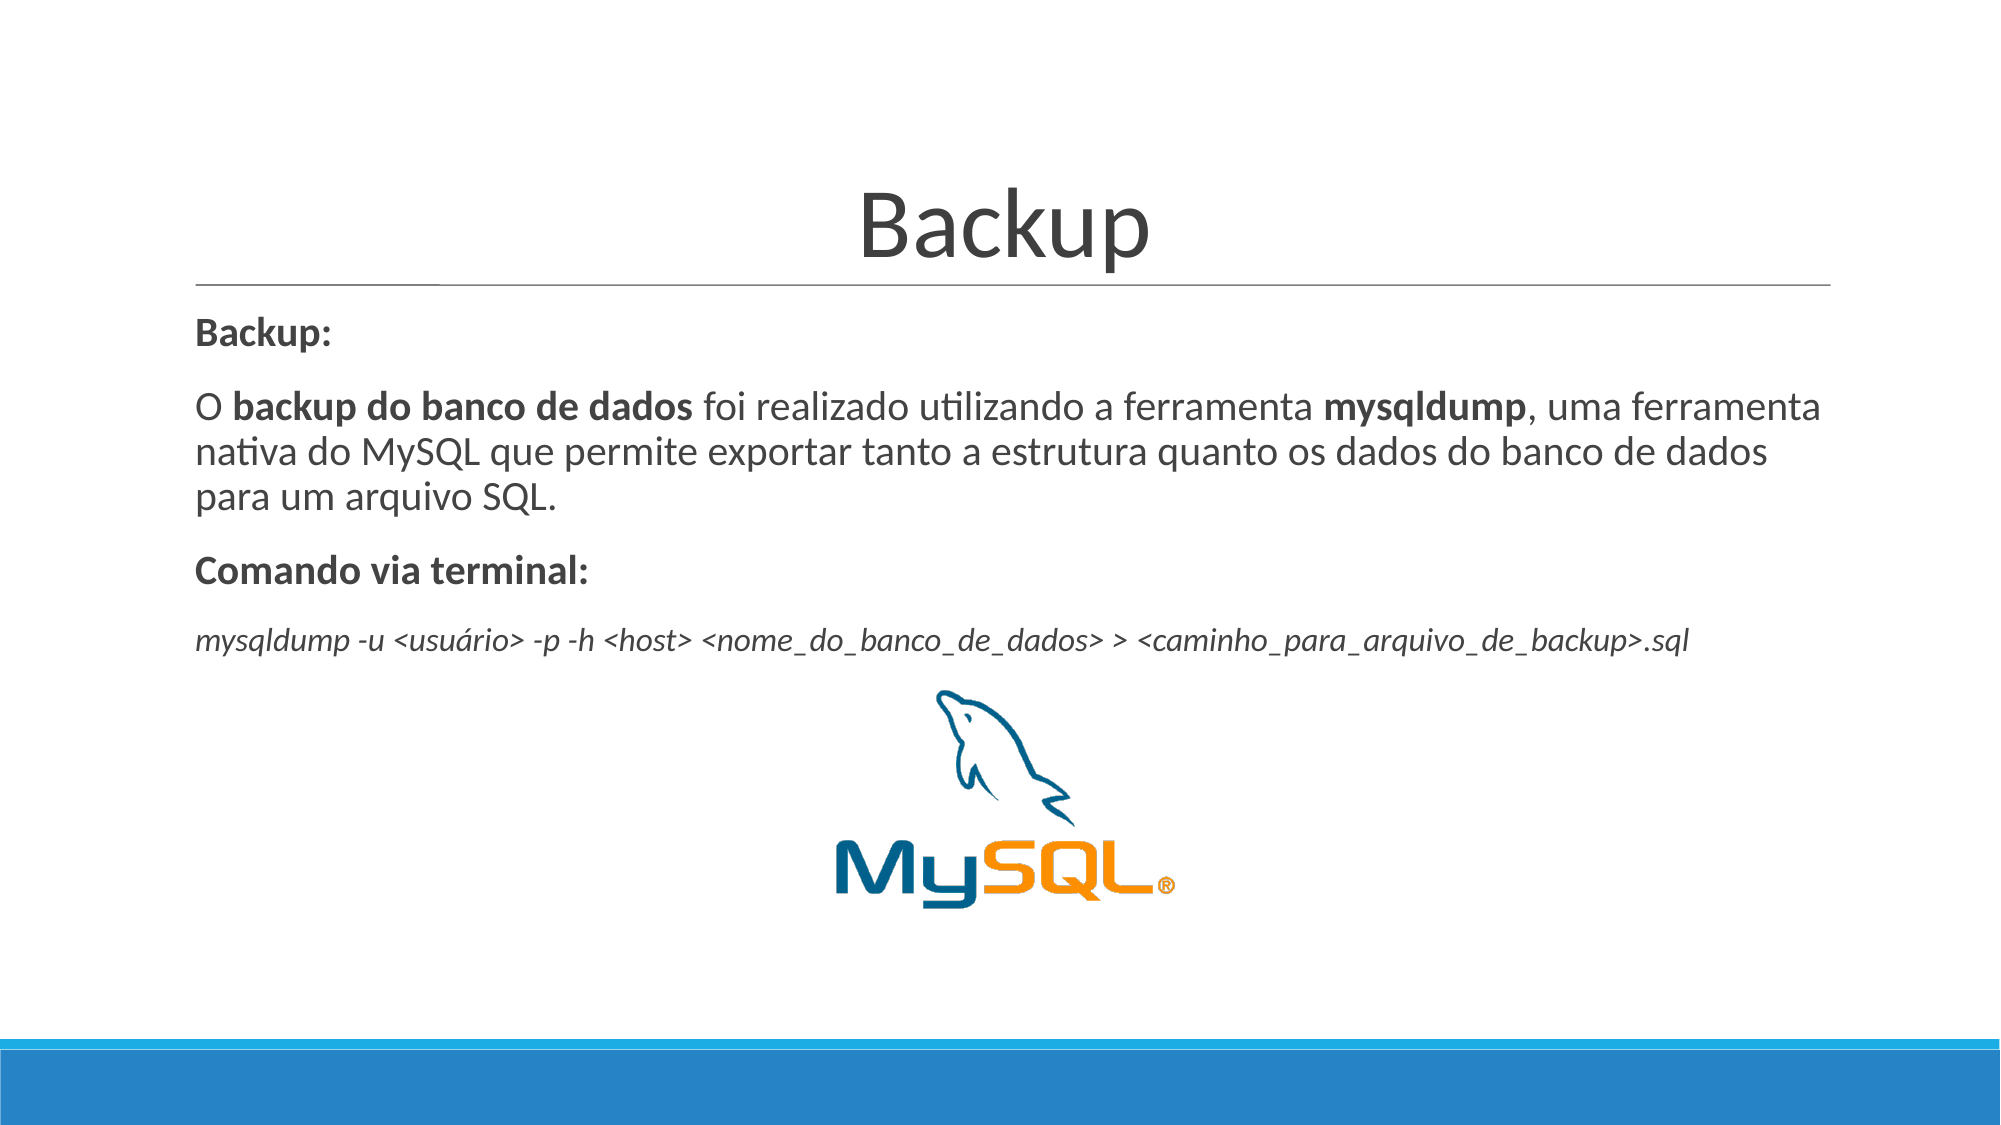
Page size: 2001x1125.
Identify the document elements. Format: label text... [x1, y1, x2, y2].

list Backup: O backup do banco de dados foi realizado utilizando a ferramenta mysqldump, uma ferramenta nativa do MySQL que permite exportar tanto a estrutura quanto os dados do banco de dados para um arquivo SQL. Comando via terminal: mysqldump -u <usuário> -p -h <host> <nome_do_banco_de_dados> > <caminho_para_arquivo_de_backup>.sql [180, 302, 1830, 963]
picture [787, 635, 1223, 963]
title Backup [180, 47, 1830, 285]
